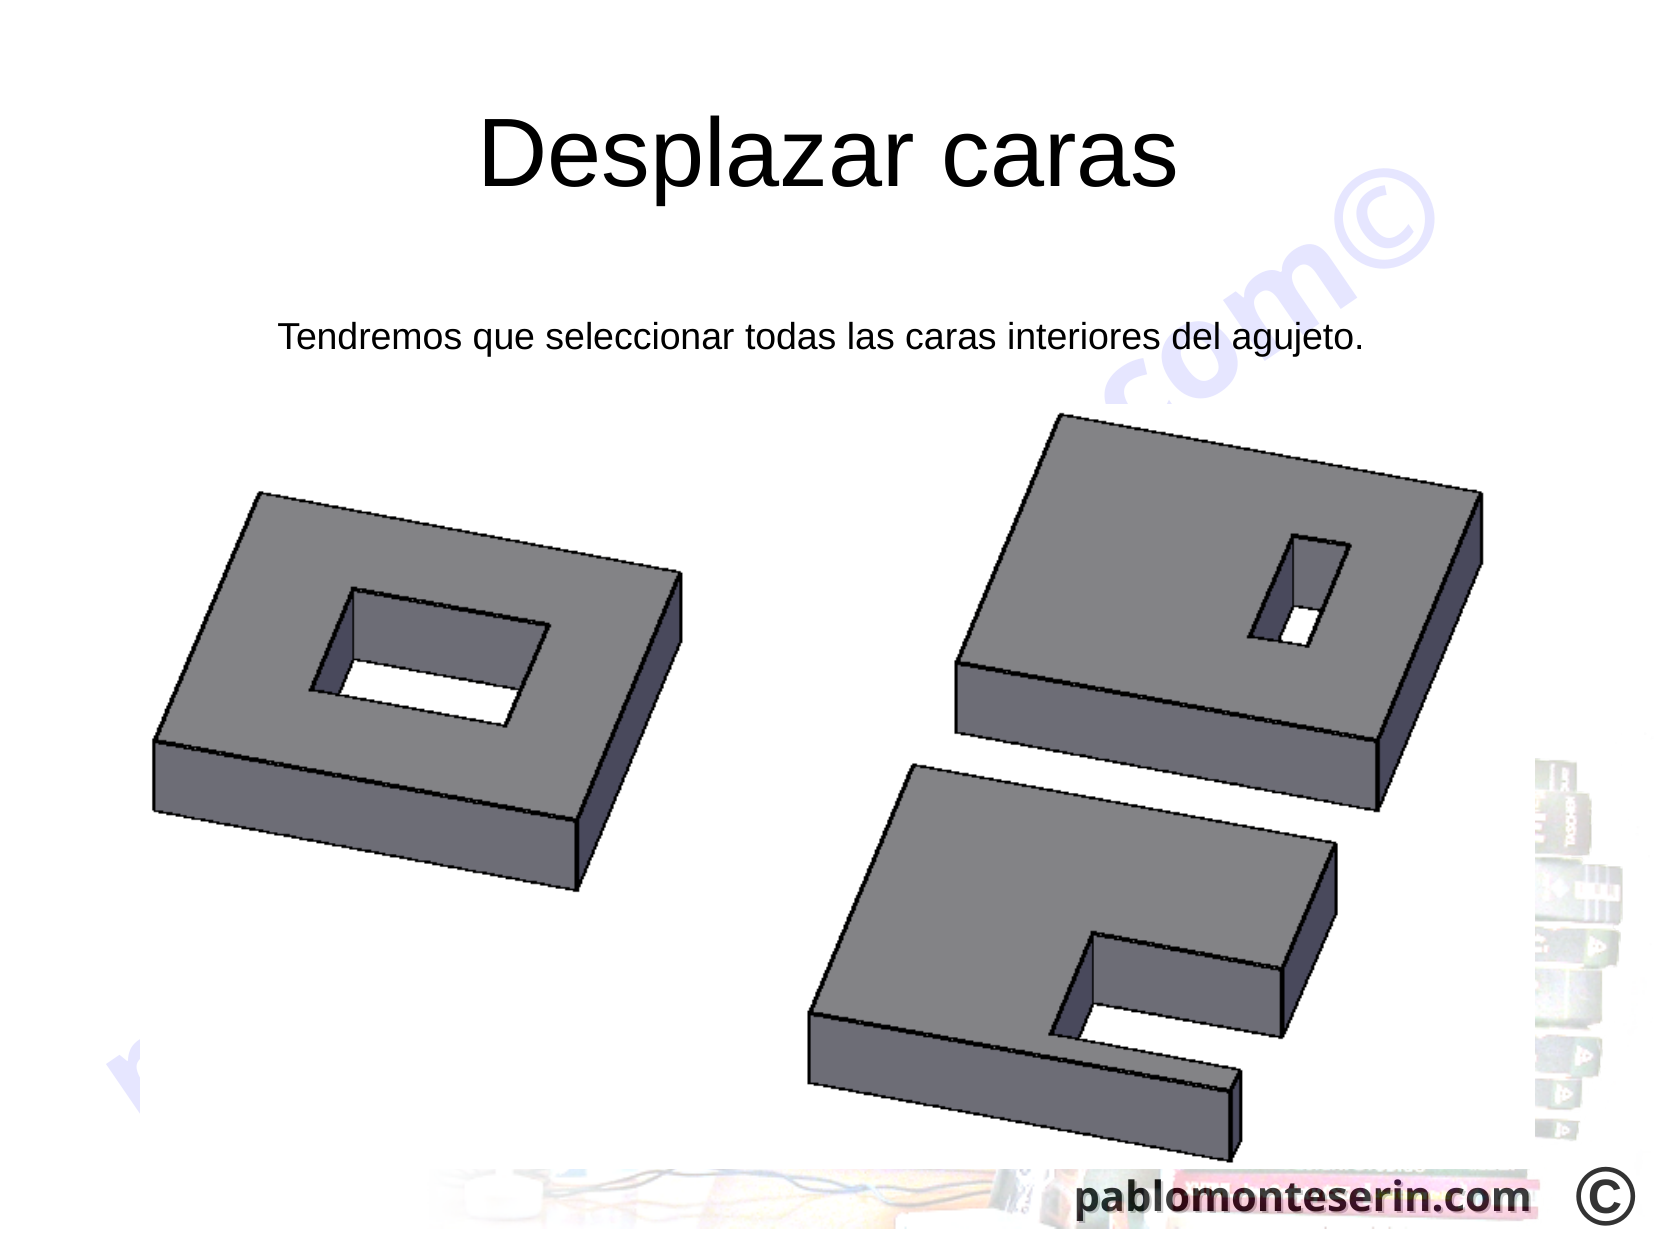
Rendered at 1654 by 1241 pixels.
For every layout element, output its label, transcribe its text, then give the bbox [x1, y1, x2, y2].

text_box Tendremos que seleccionar todas las caras interiores del agujeto. [262, 307, 1380, 365]
picture [140, 404, 1654, 1229]
title Desplazar caras [82, 56, 1576, 250]
